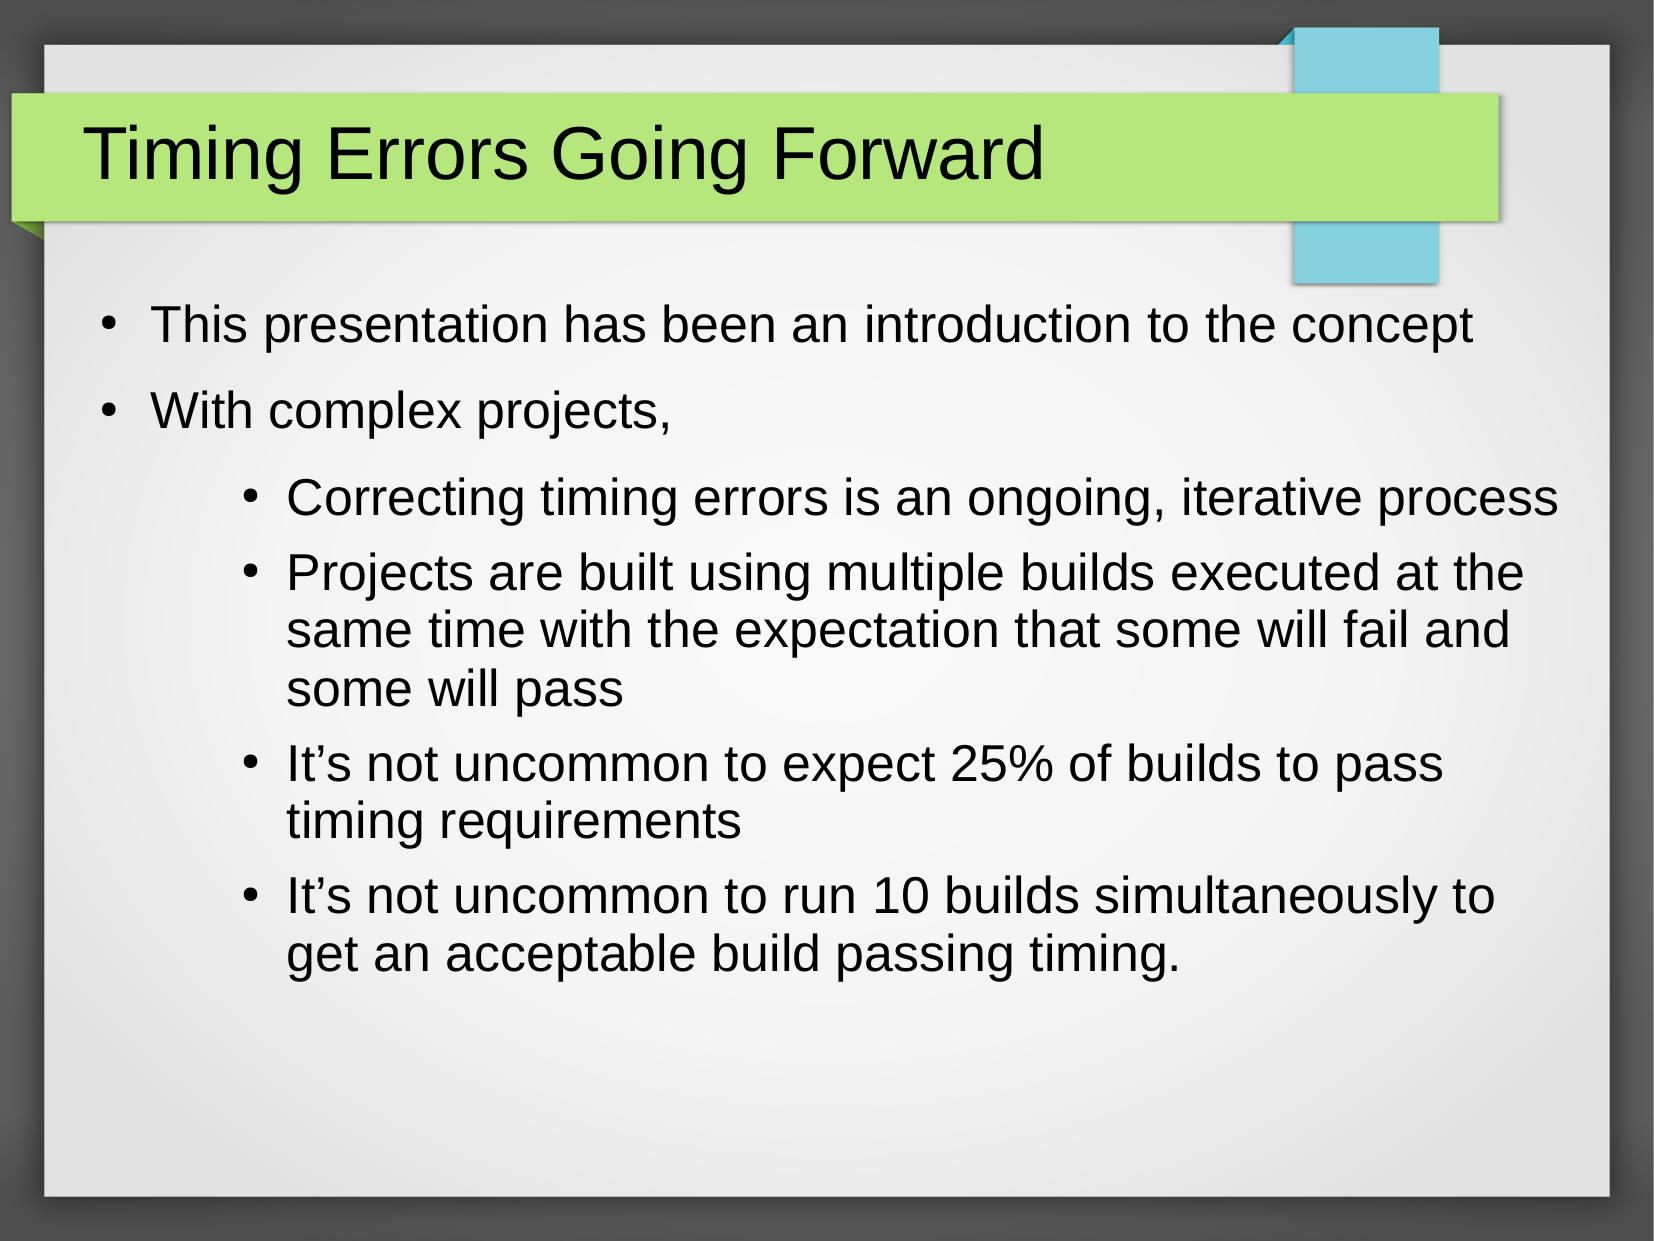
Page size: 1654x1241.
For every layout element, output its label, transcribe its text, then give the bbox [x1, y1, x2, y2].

title Timing Errors Going Forward [82, 94, 1264, 213]
list This presentation has been an introduction to the concept With complex projects, Correcting timing errors is an ongoing, iterative process Projects are built using multiple builds executed at the same time with the expectation that some will fail and some will pass It’s not uncommon to expect 25% of builds to pass timing requirements It’s not uncommon to run 10 builds simultaneously to get an acceptable build passing timing. [82, 295, 1571, 1015]
picture [0, 0, 1654, 1241]
